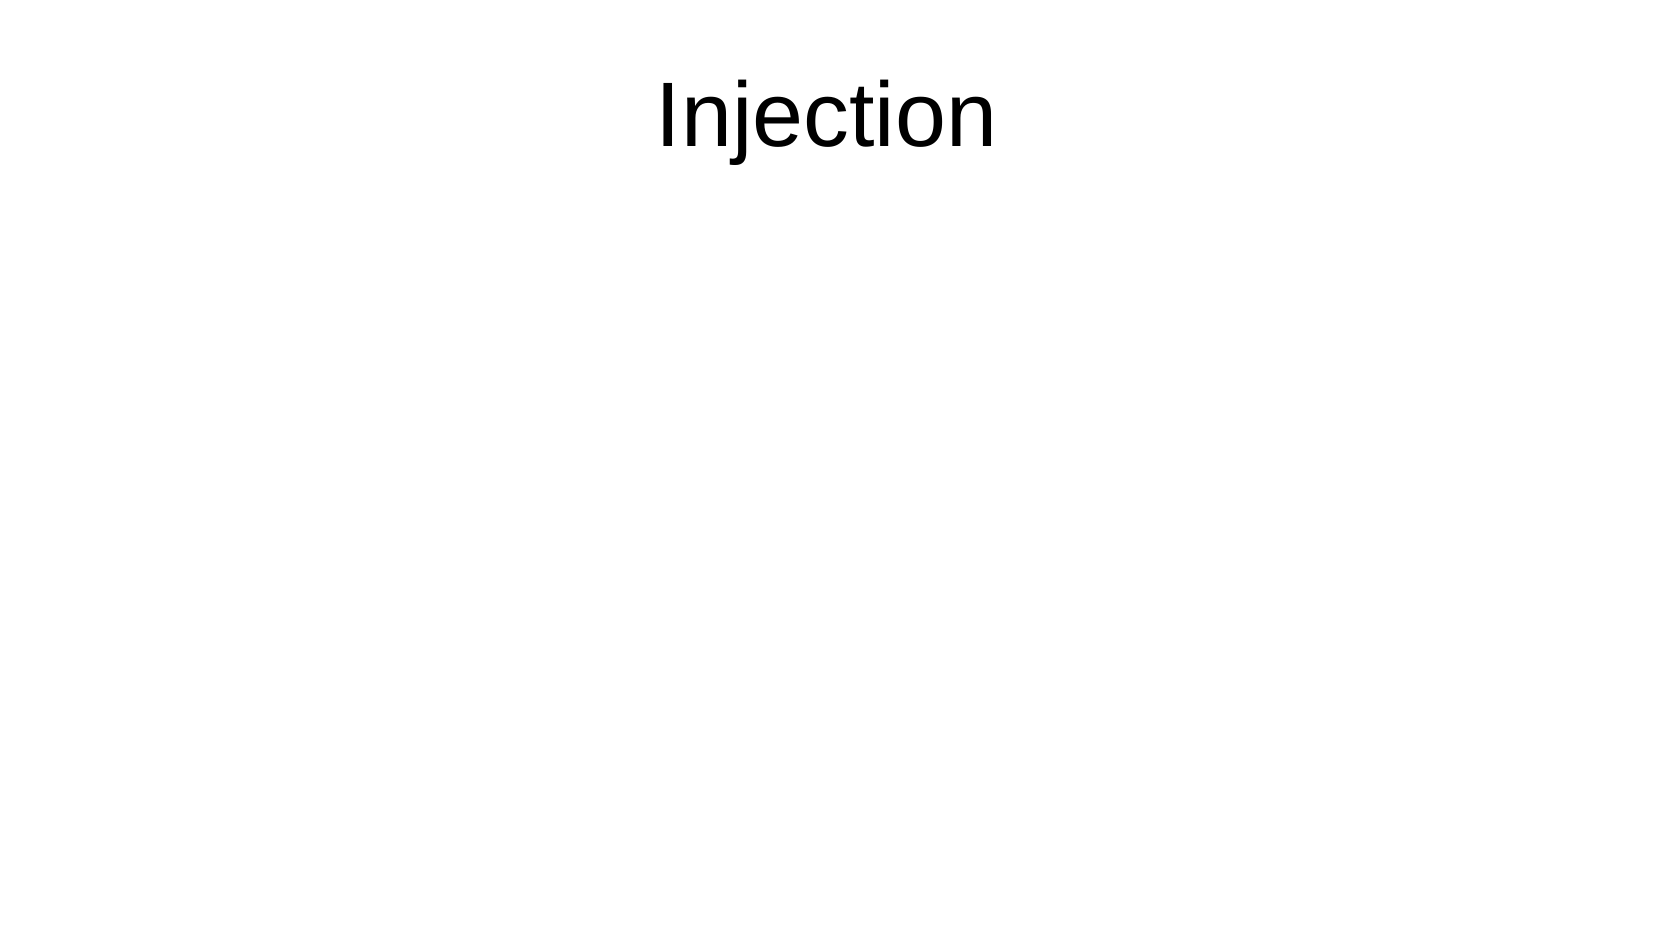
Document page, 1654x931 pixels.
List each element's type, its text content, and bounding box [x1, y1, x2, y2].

title Injection [82, 37, 1571, 193]
